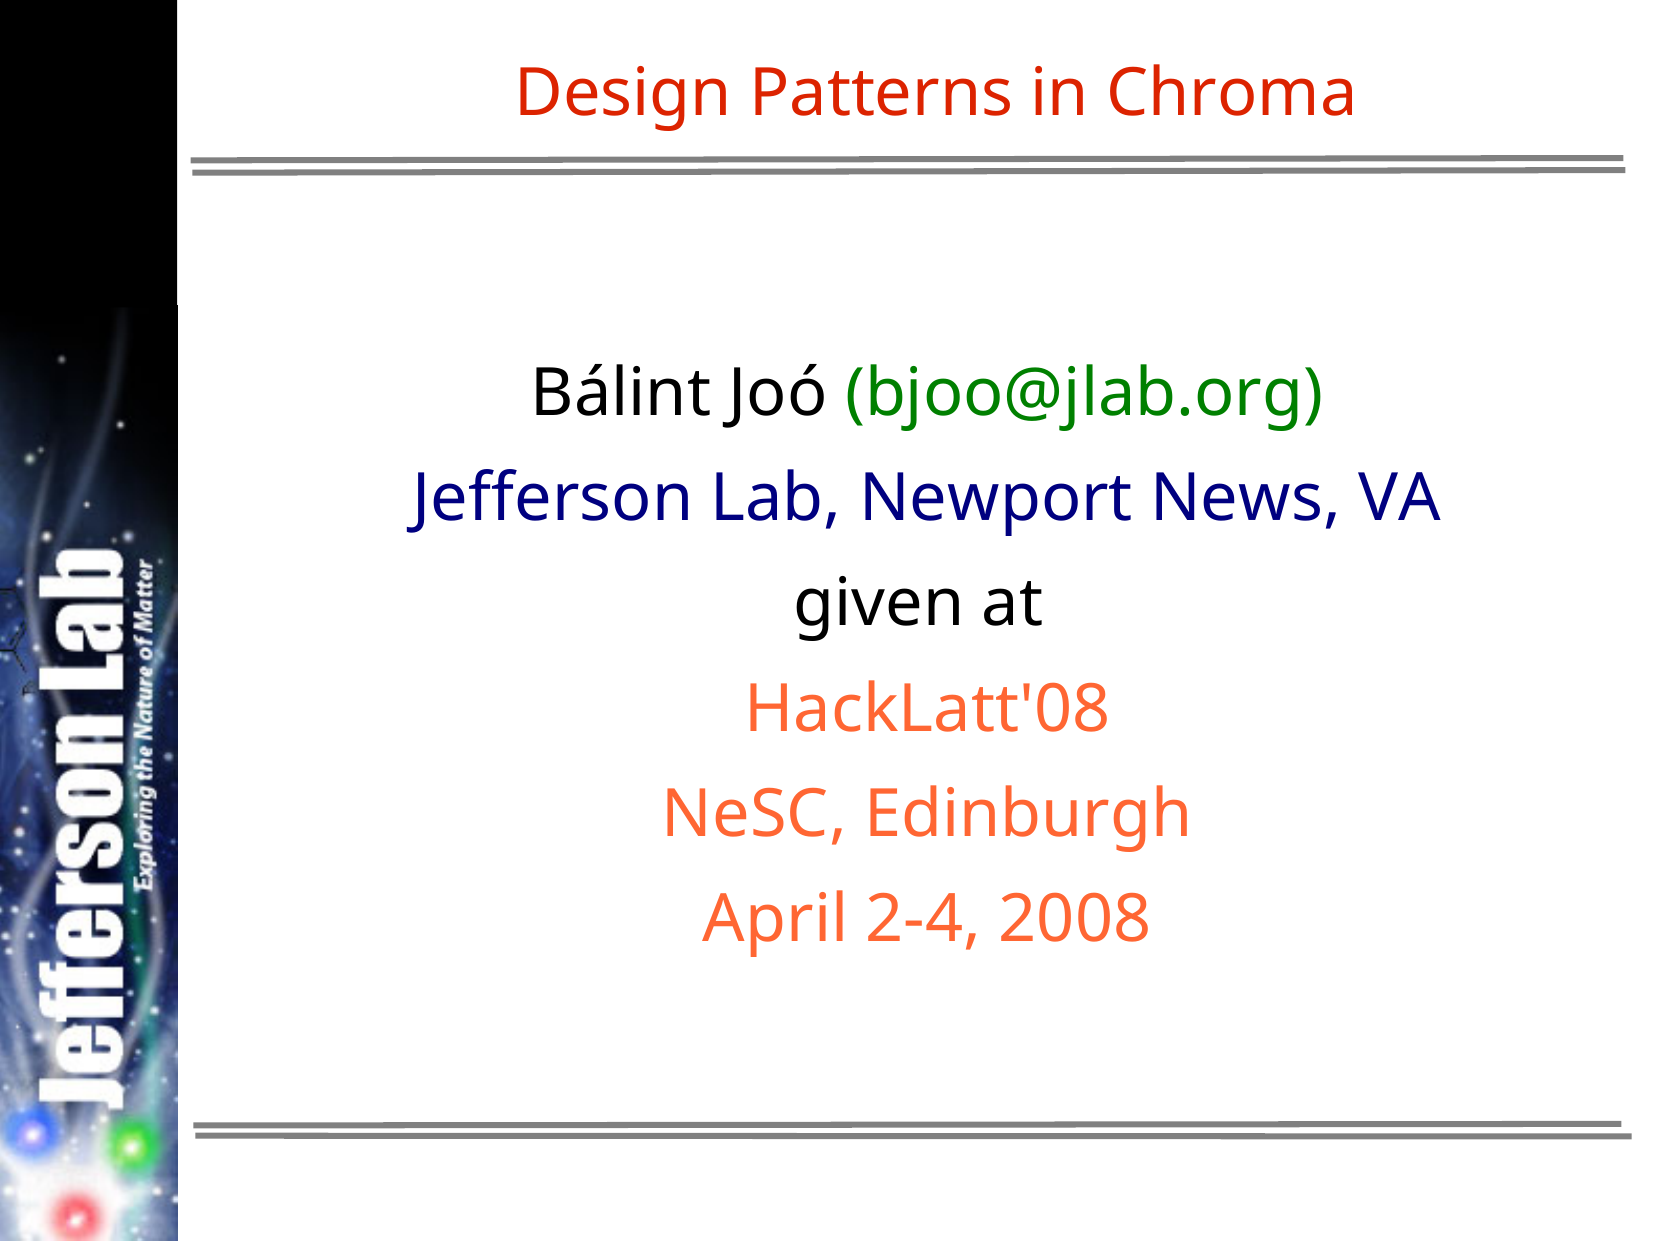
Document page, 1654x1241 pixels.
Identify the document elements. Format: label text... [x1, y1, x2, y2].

subtitle Bálint Joó (bjoo@jlab.org) Jefferson Lab, Newport News, VA given at HackLatt'08 NeSC, Edinburgh April 2-4, 2008 [227, 190, 1628, 1101]
picture [0, 308, 178, 1241]
title Design Patterns in Chroma [235, 17, 1638, 149]
